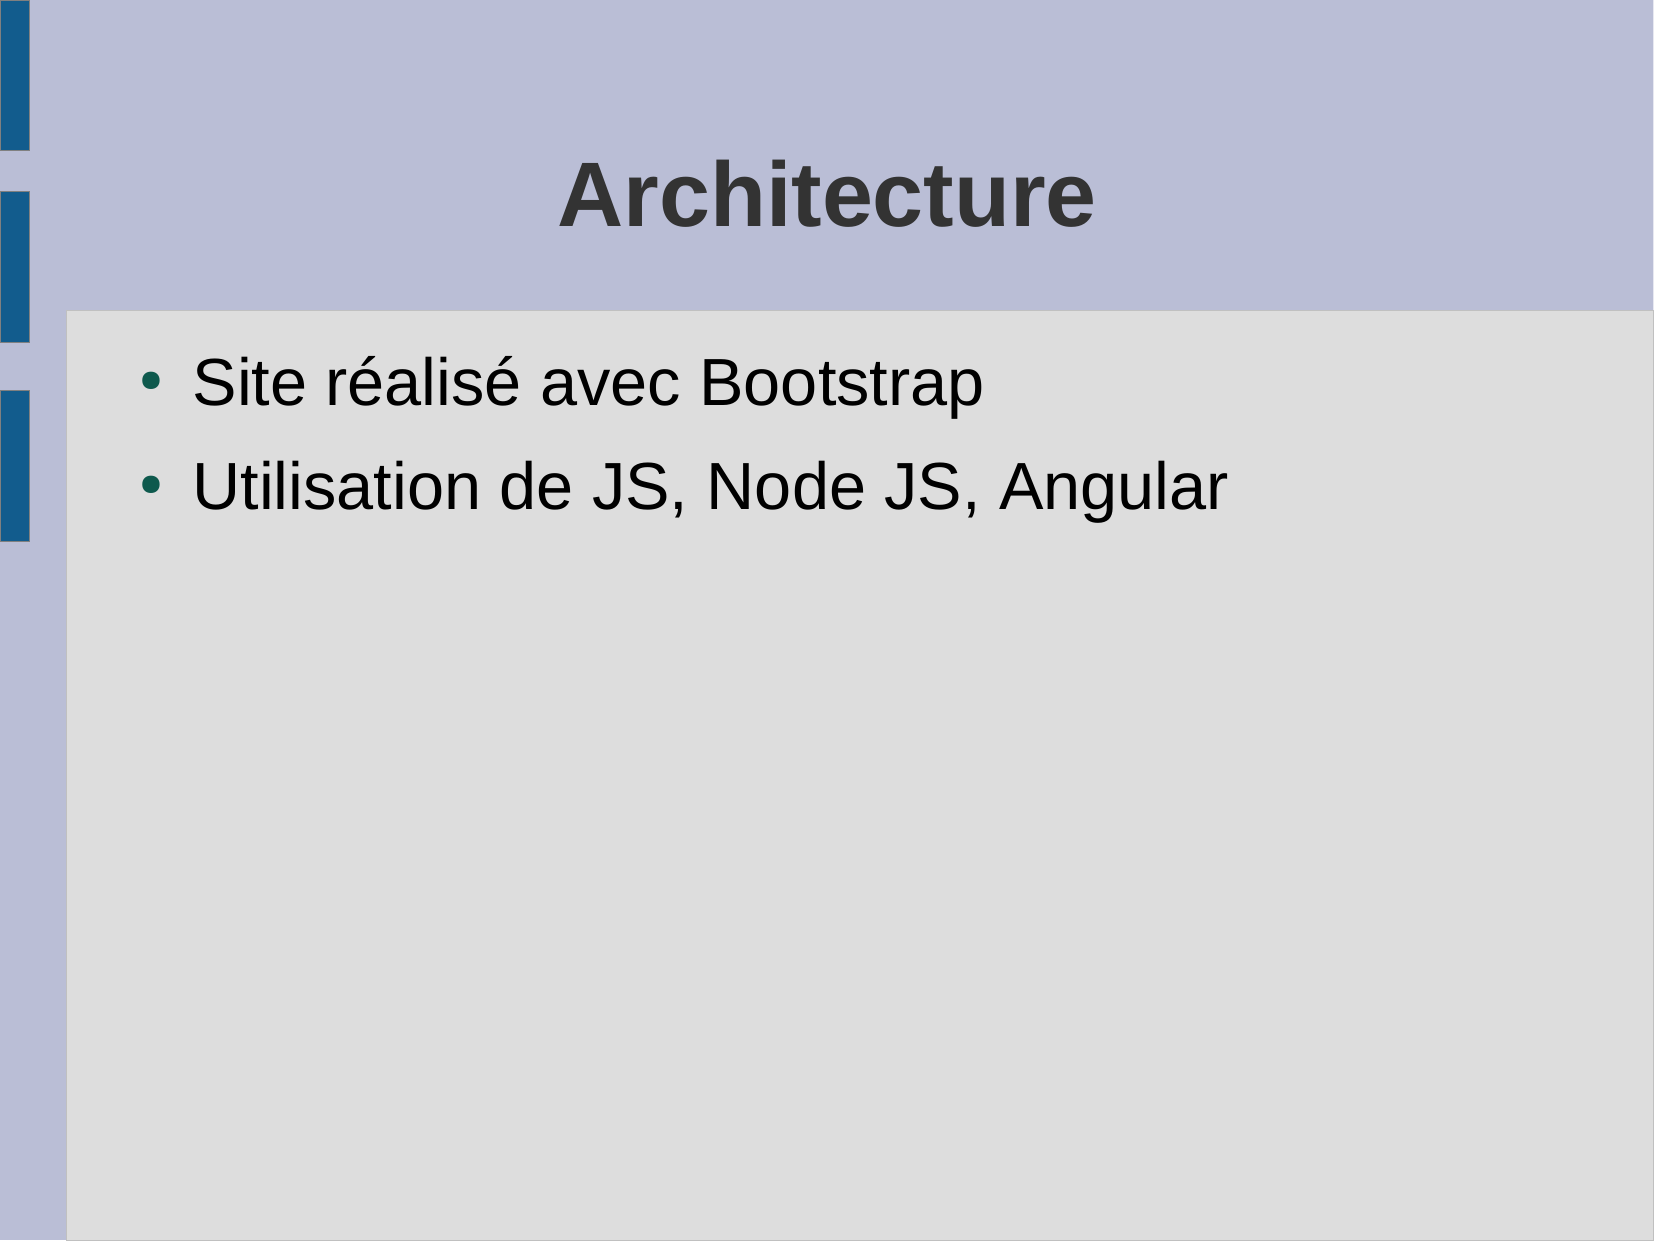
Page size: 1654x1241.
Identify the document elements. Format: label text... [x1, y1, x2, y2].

list Site réalisé avec Bootstrap Utilisation de JS, Node JS, Angular [121, 344, 1534, 1127]
title Architecture [121, 91, 1534, 299]
